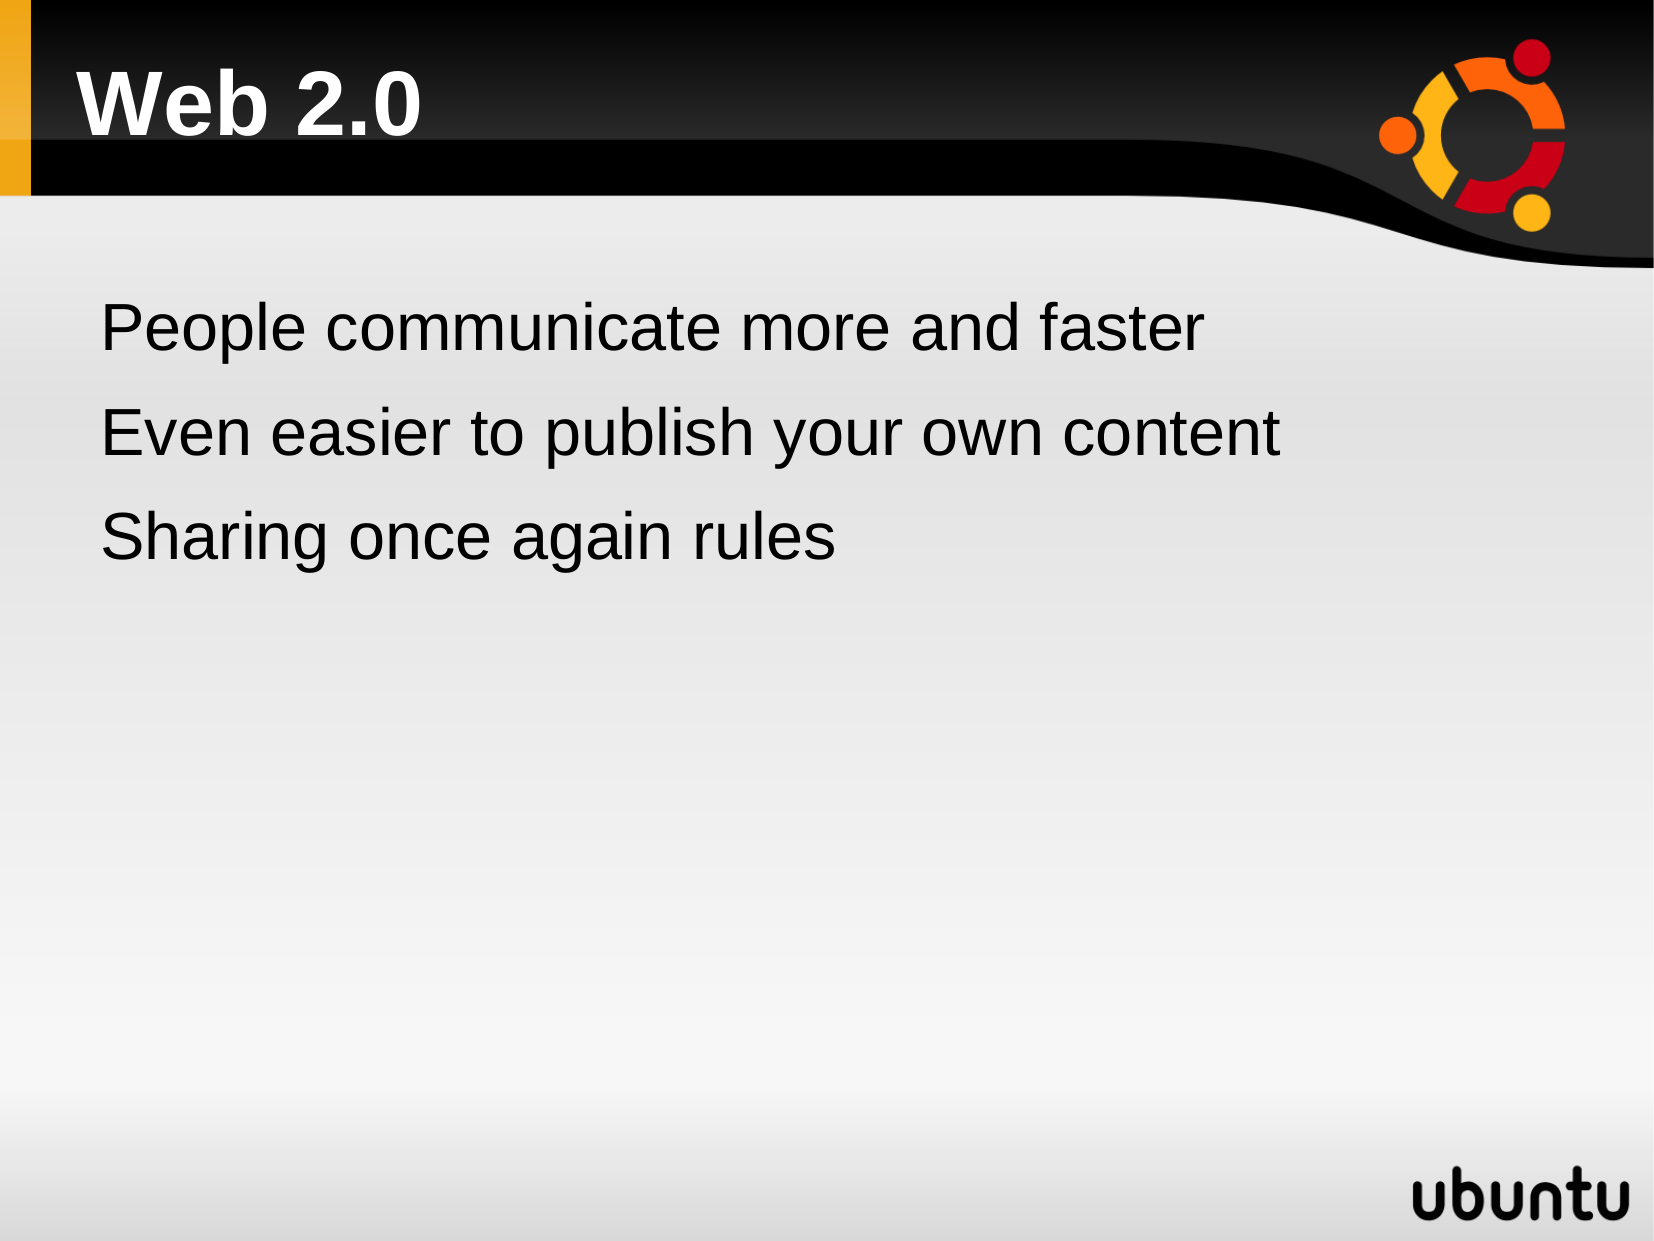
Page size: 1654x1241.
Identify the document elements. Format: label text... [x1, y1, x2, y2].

picture [0, 0, 1654, 1241]
list People communicate more and faster Even easier to publish your own content Sharing once again rules [82, 290, 1571, 1109]
title Web 2.0 [76, 0, 1565, 208]
